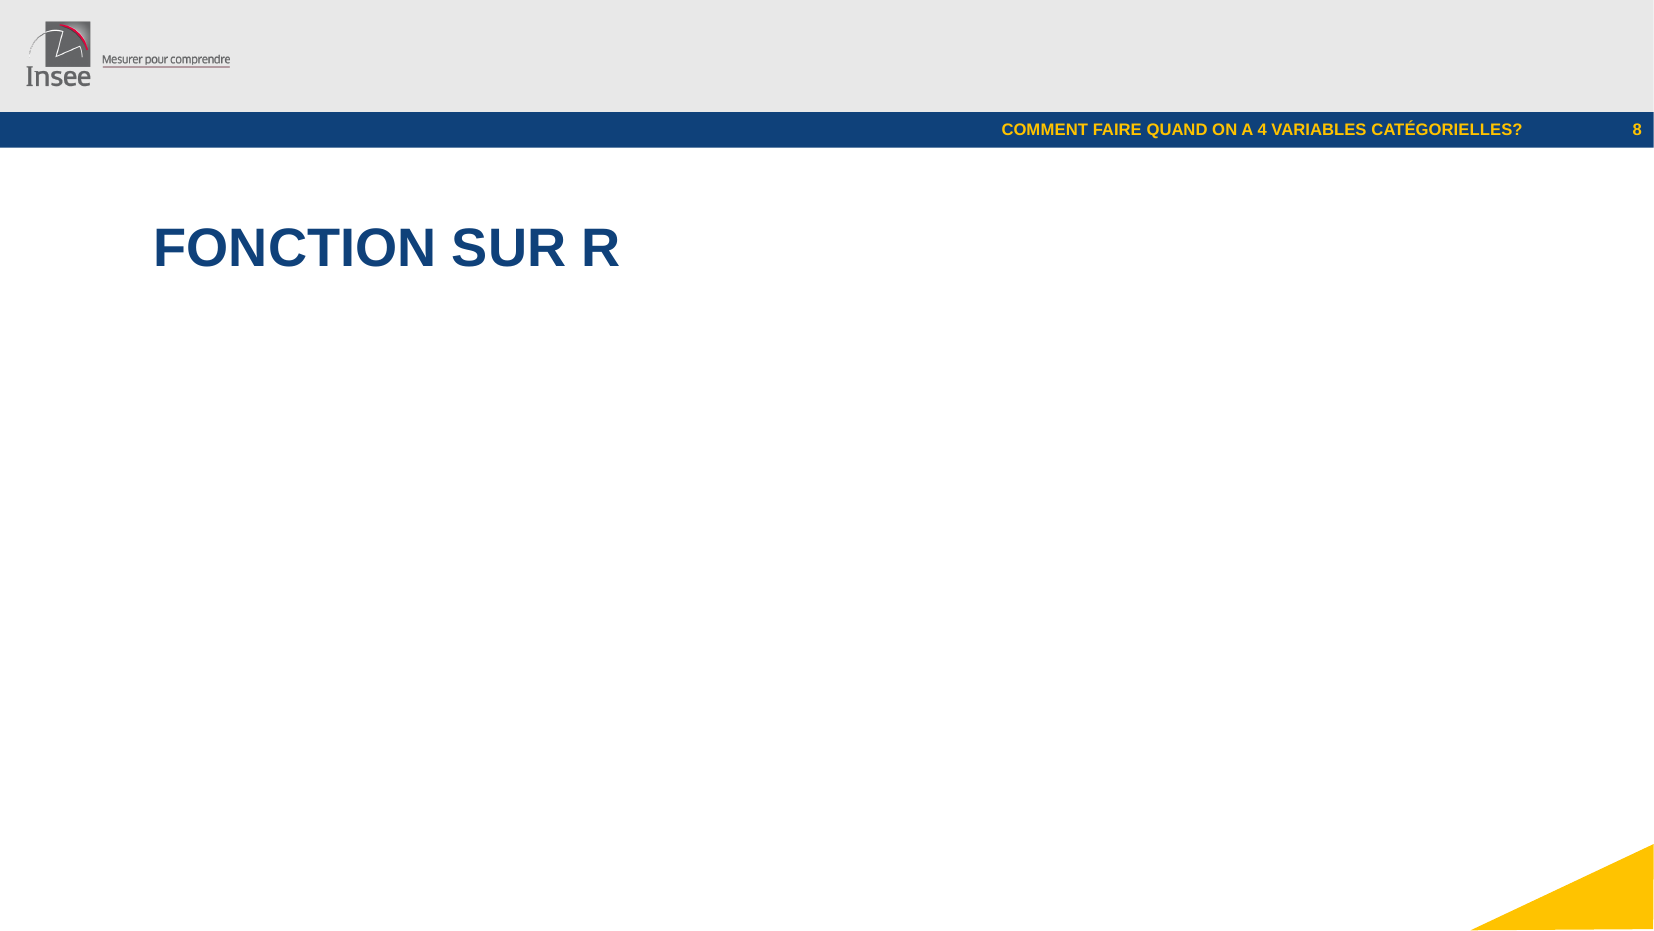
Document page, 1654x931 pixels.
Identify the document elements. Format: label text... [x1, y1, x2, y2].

list FONCTION sur R [82, 217, 1571, 861]
picture [23, 0, 230, 89]
